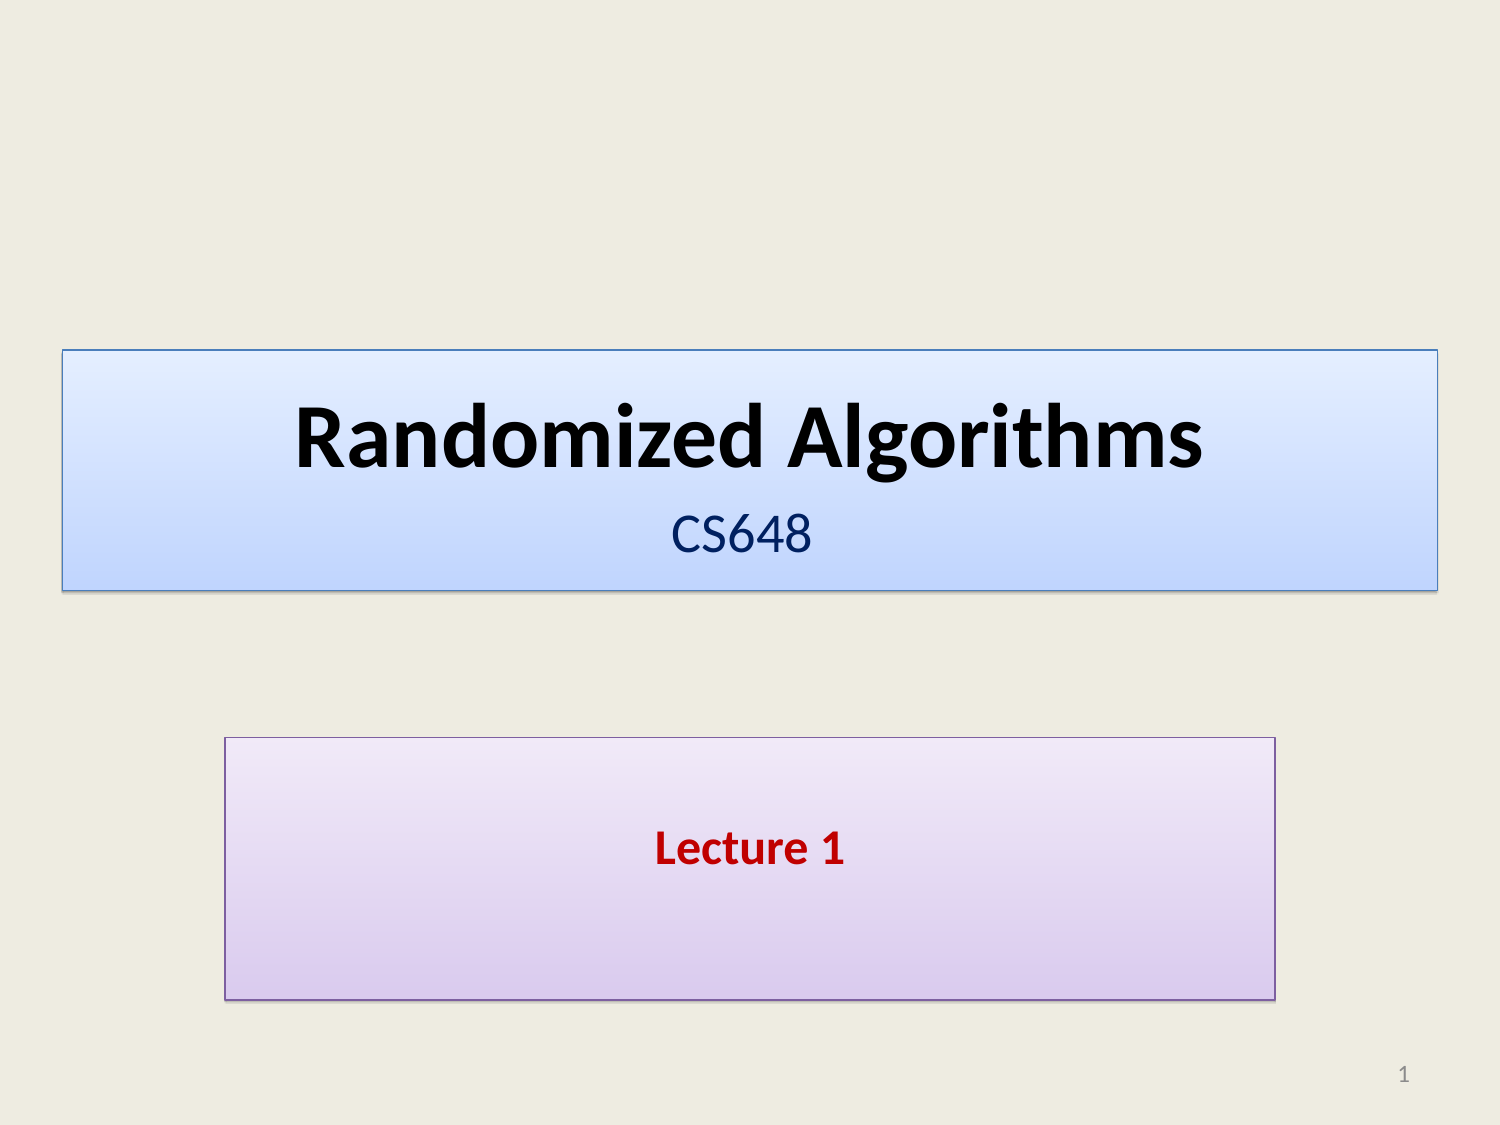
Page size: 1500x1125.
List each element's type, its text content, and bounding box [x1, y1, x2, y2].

slide_number <number> [1074, 1042, 1425, 1103]
title Randomized Algorithms CS648 [62, 350, 1438, 591]
subtitle Lecture 1 [225, 737, 1275, 1000]
